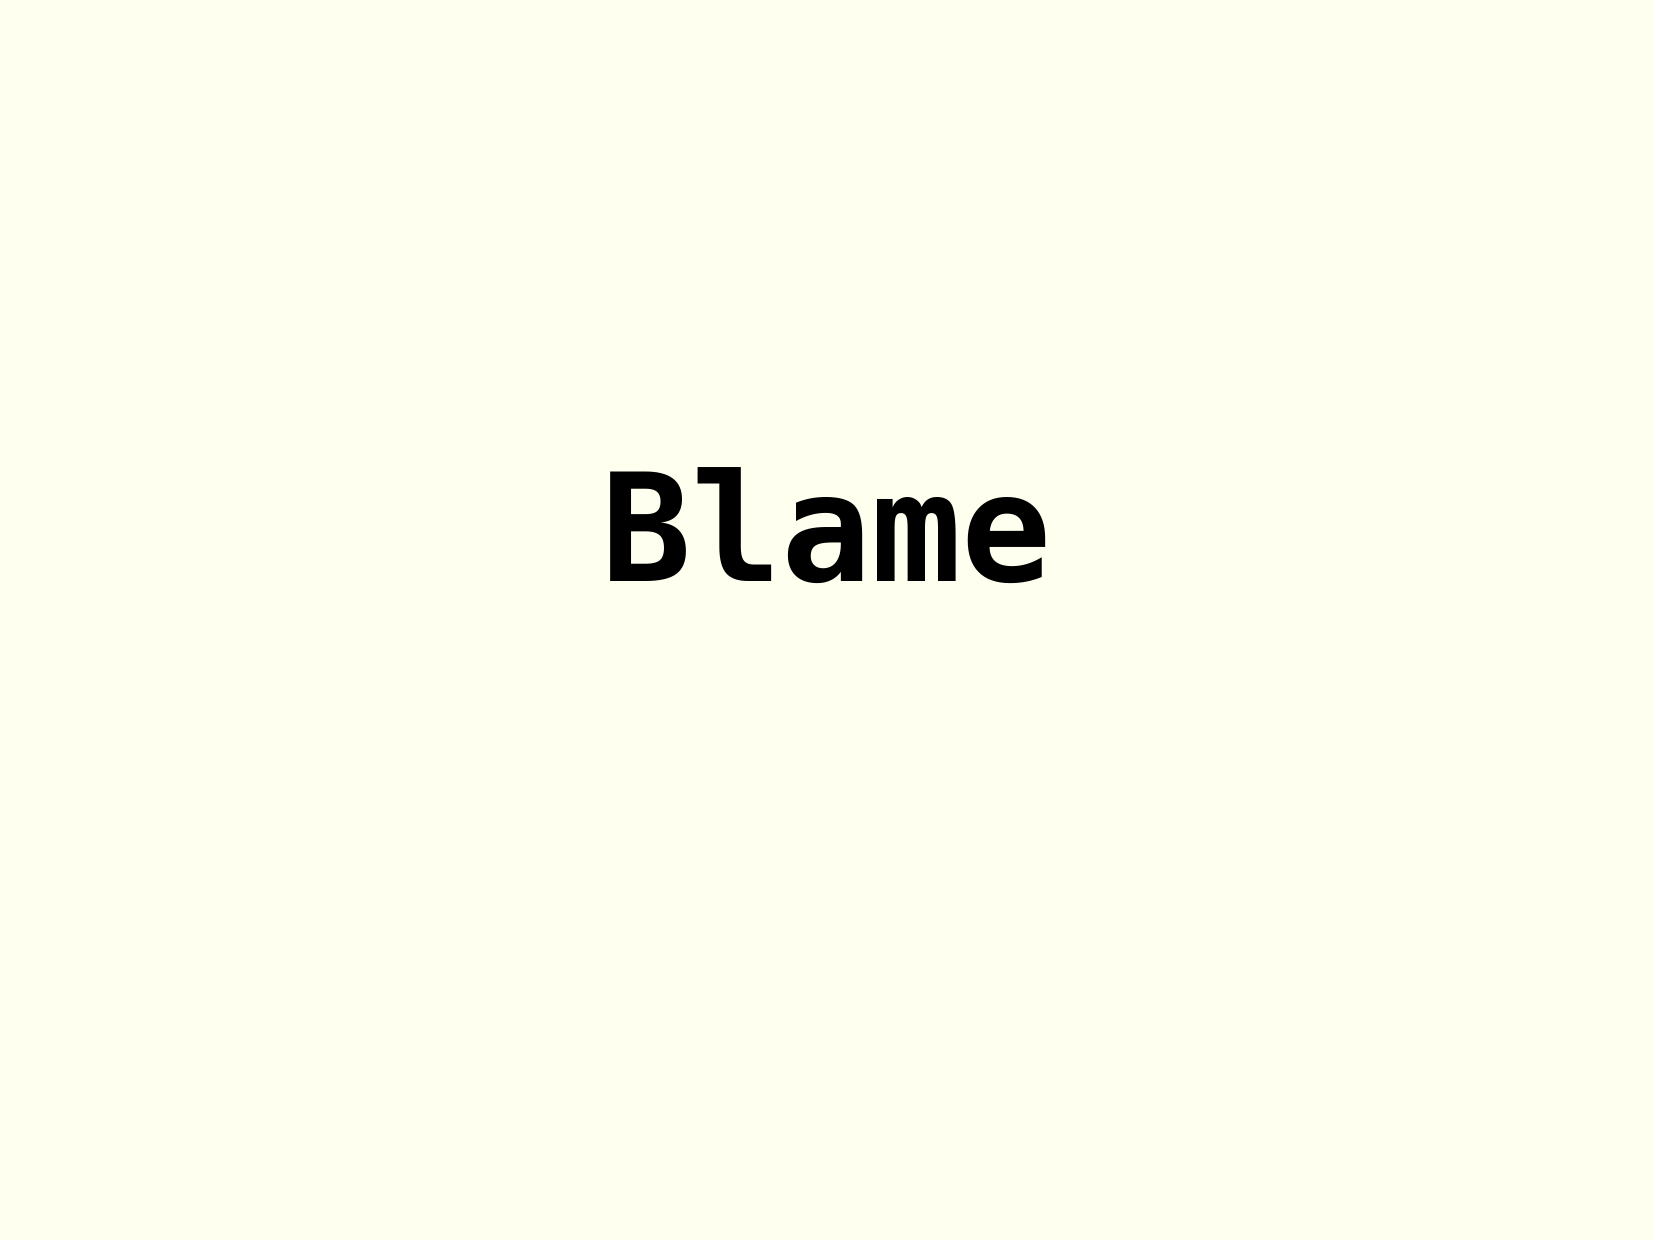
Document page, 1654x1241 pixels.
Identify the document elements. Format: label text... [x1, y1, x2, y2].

subtitle Blame [82, 49, 1571, 1010]
